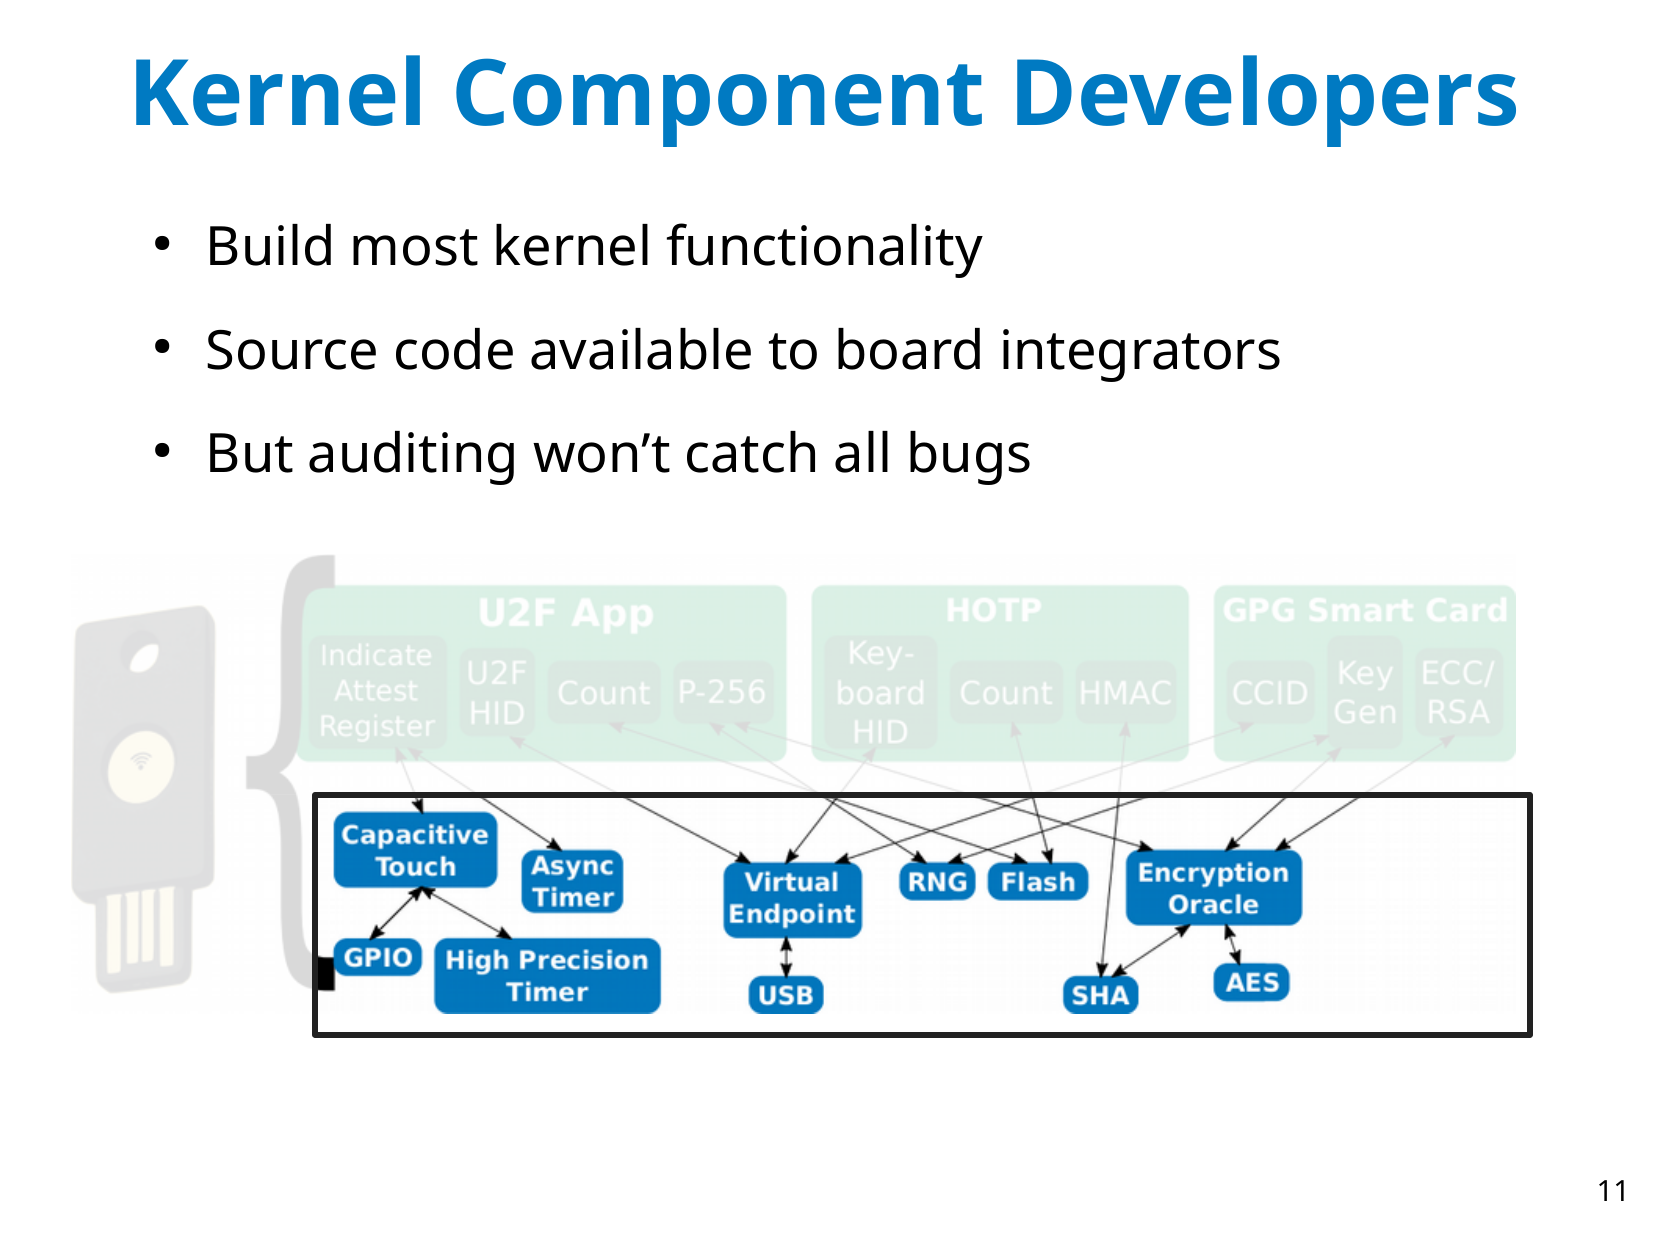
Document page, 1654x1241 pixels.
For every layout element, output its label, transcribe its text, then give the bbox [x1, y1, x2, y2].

text_box Kernel Component Developers [0, 0, 1651, 181]
list Build most kernel functionality Source code available to board integrators But auditing won’t catch all bugs [134, 207, 1500, 524]
text_box [44, 524, 1530, 1035]
picture [318, 798, 1516, 1014]
